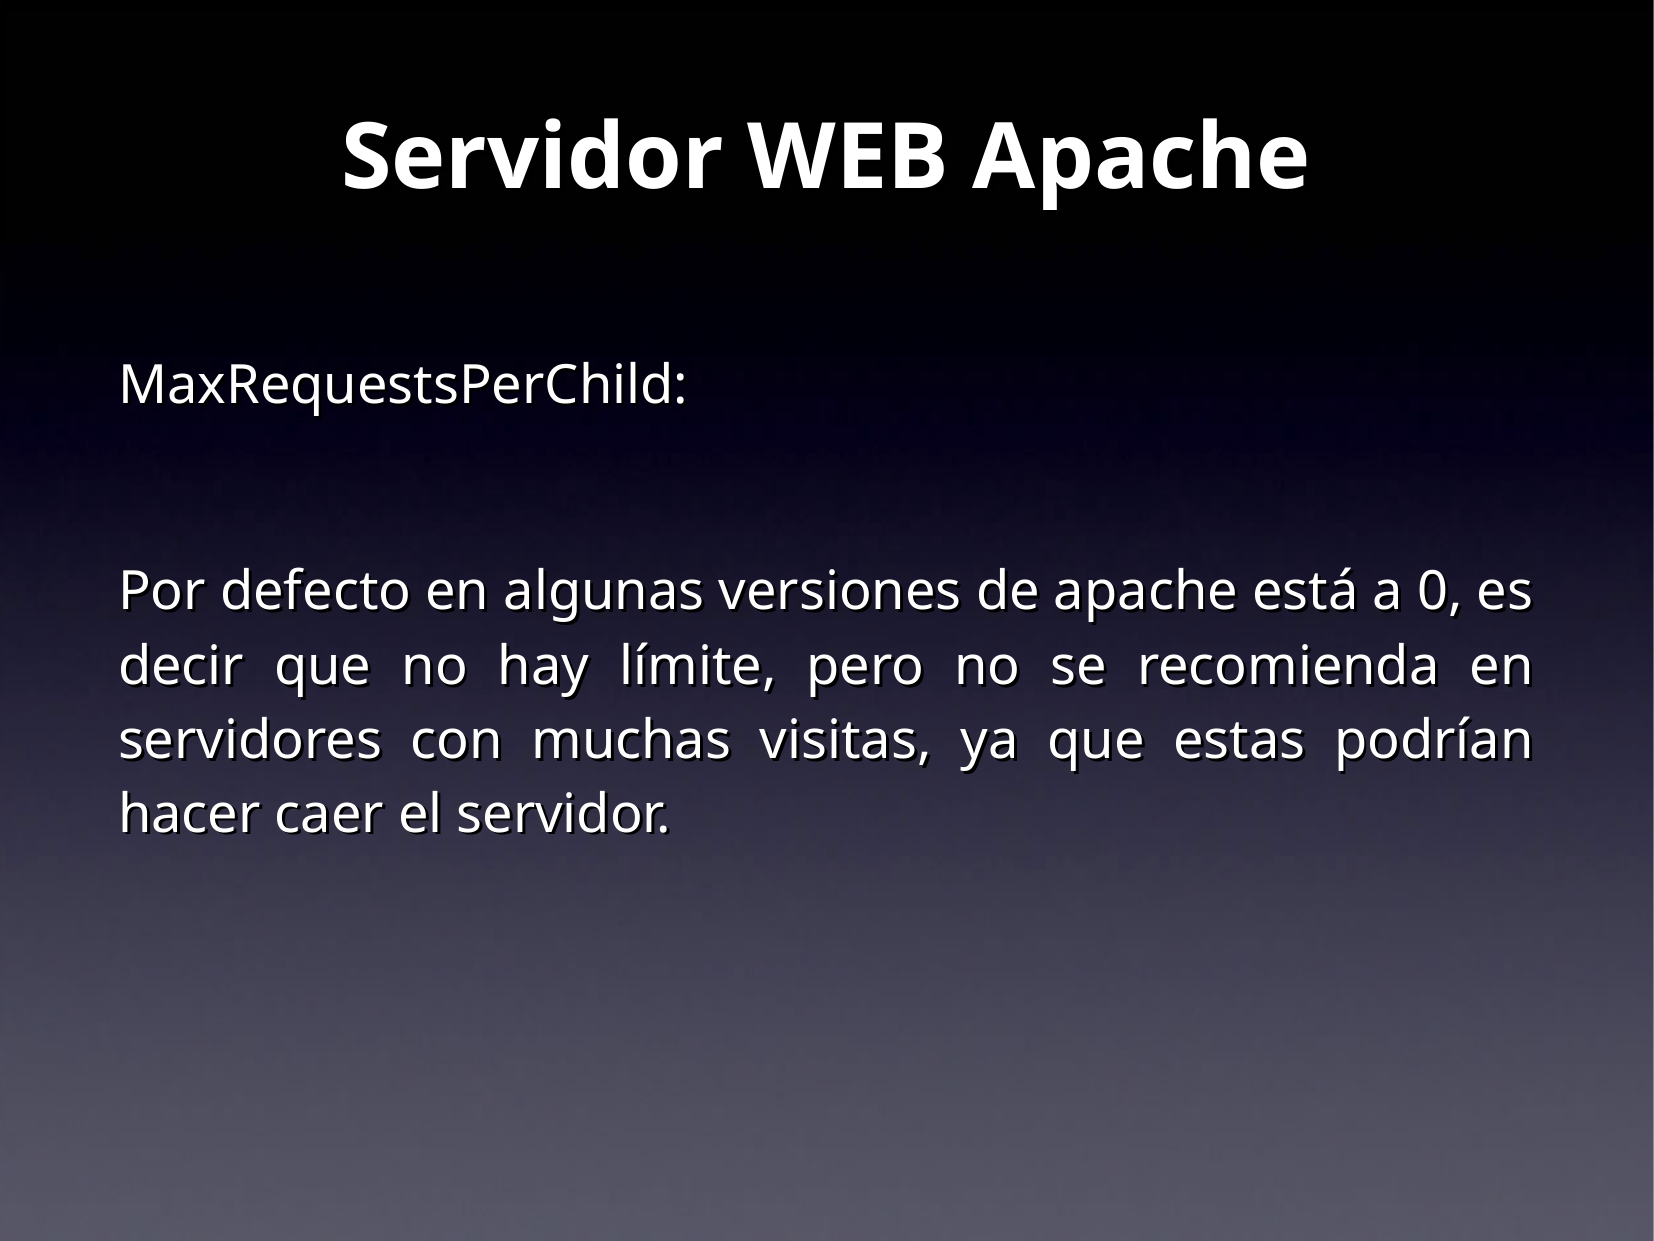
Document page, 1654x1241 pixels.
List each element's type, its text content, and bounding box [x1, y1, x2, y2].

picture [0, 0, 1654, 1241]
title Servidor WEB Apache [82, 49, 1571, 257]
list MaxRequestsPerChild: Por defecto en algunas versiones de apache está a 0, es decir que no hay límite, pero no se recomienda en servidores con muchas visitas, ya que estas podrían hacer caer el servidor. [47, 345, 1536, 1065]
